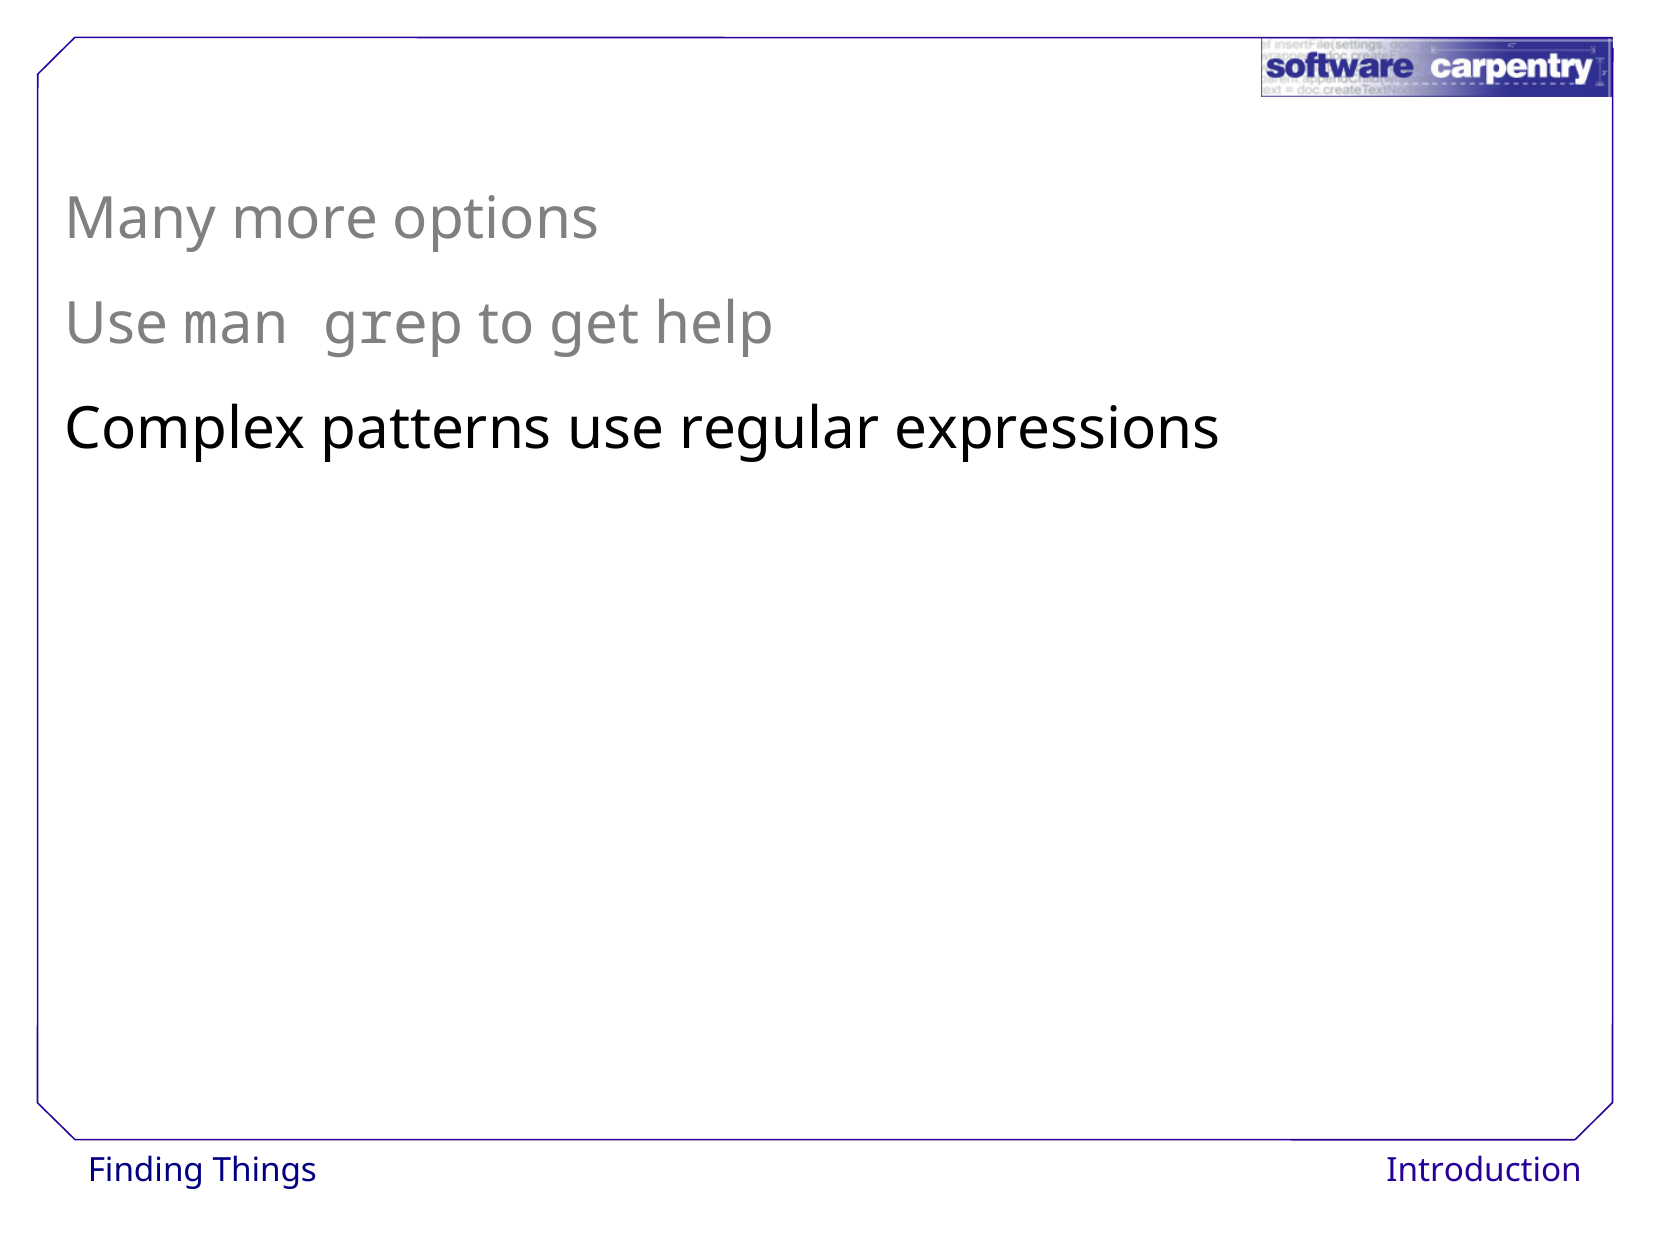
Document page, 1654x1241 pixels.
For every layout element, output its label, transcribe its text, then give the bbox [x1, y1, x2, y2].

picture [1261, 39, 1613, 97]
text_box Many more options Use man grep to get help Complex patterns use regular expressions [49, 138, 1386, 469]
